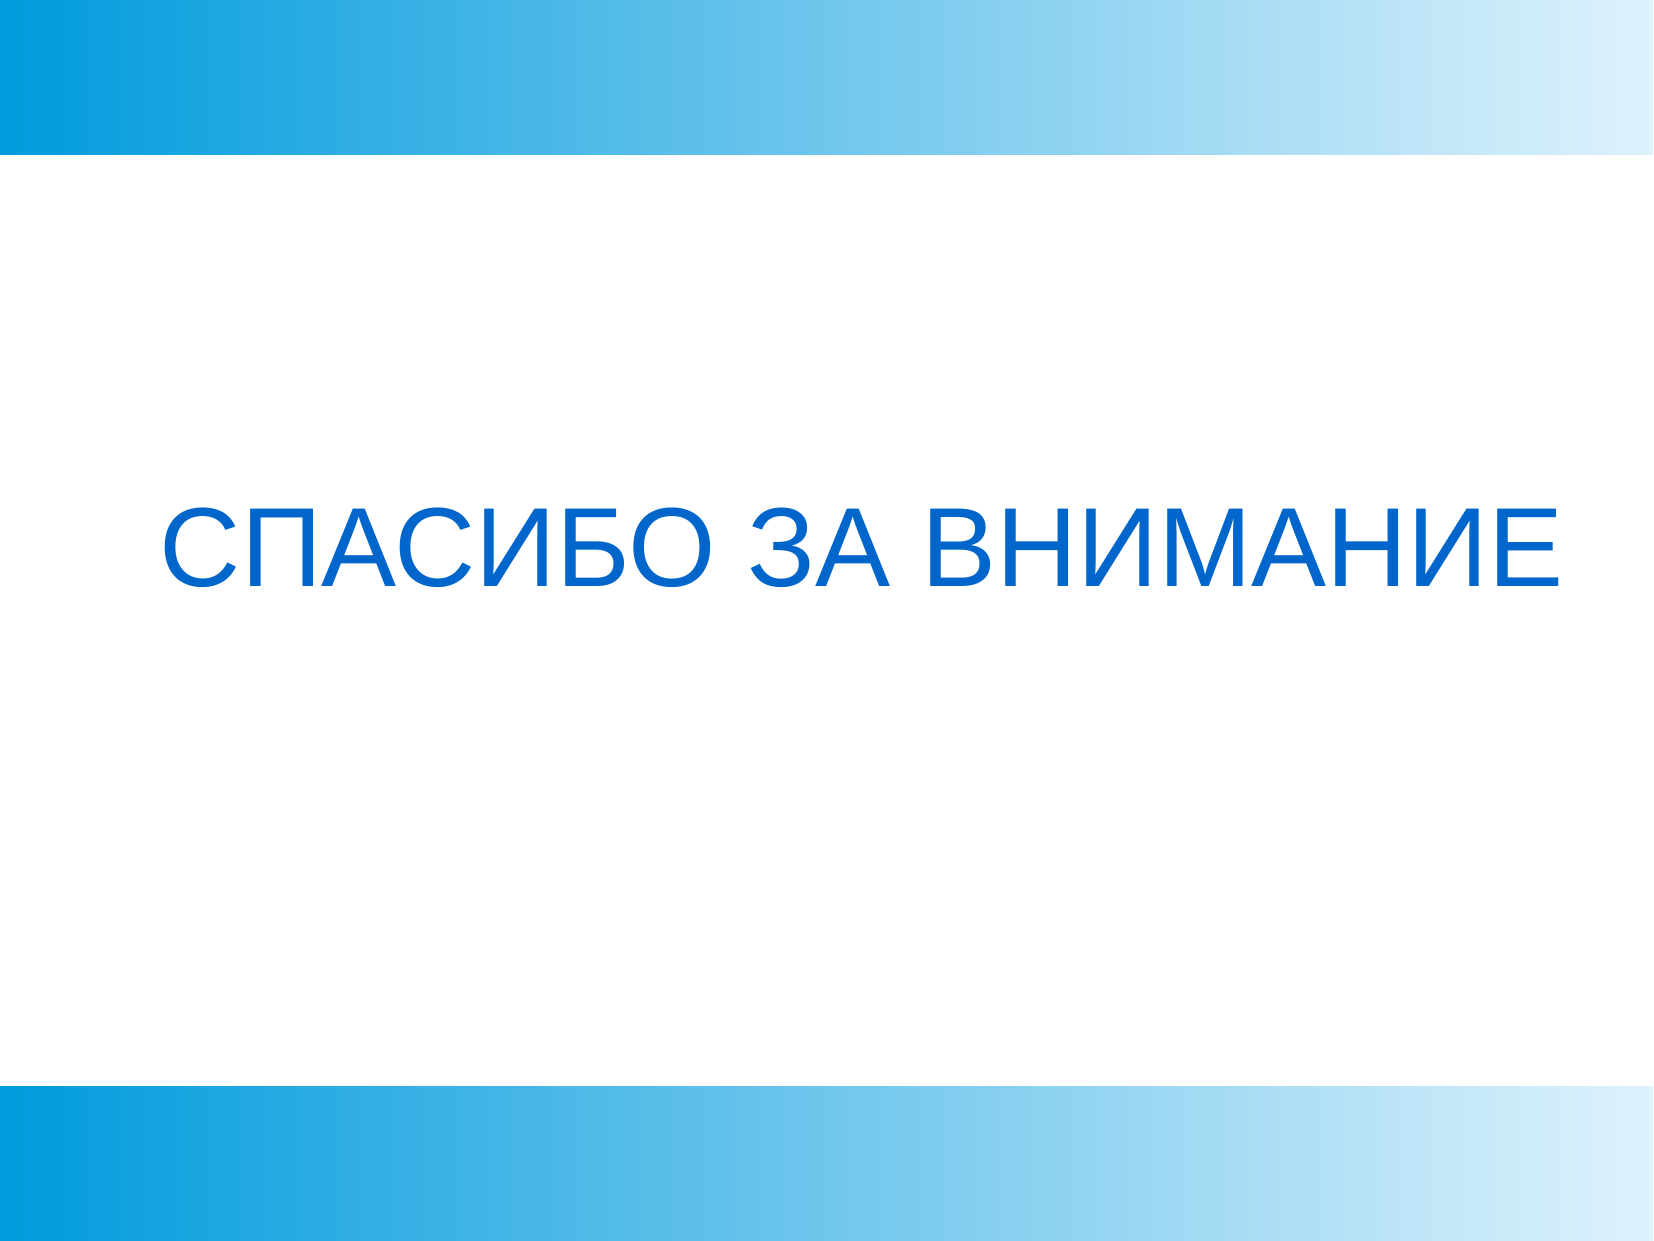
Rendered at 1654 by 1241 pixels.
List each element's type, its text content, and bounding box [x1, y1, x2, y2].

list СПАСИБО ЗА ВНИМАНИЕ [82, 484, 1571, 1204]
